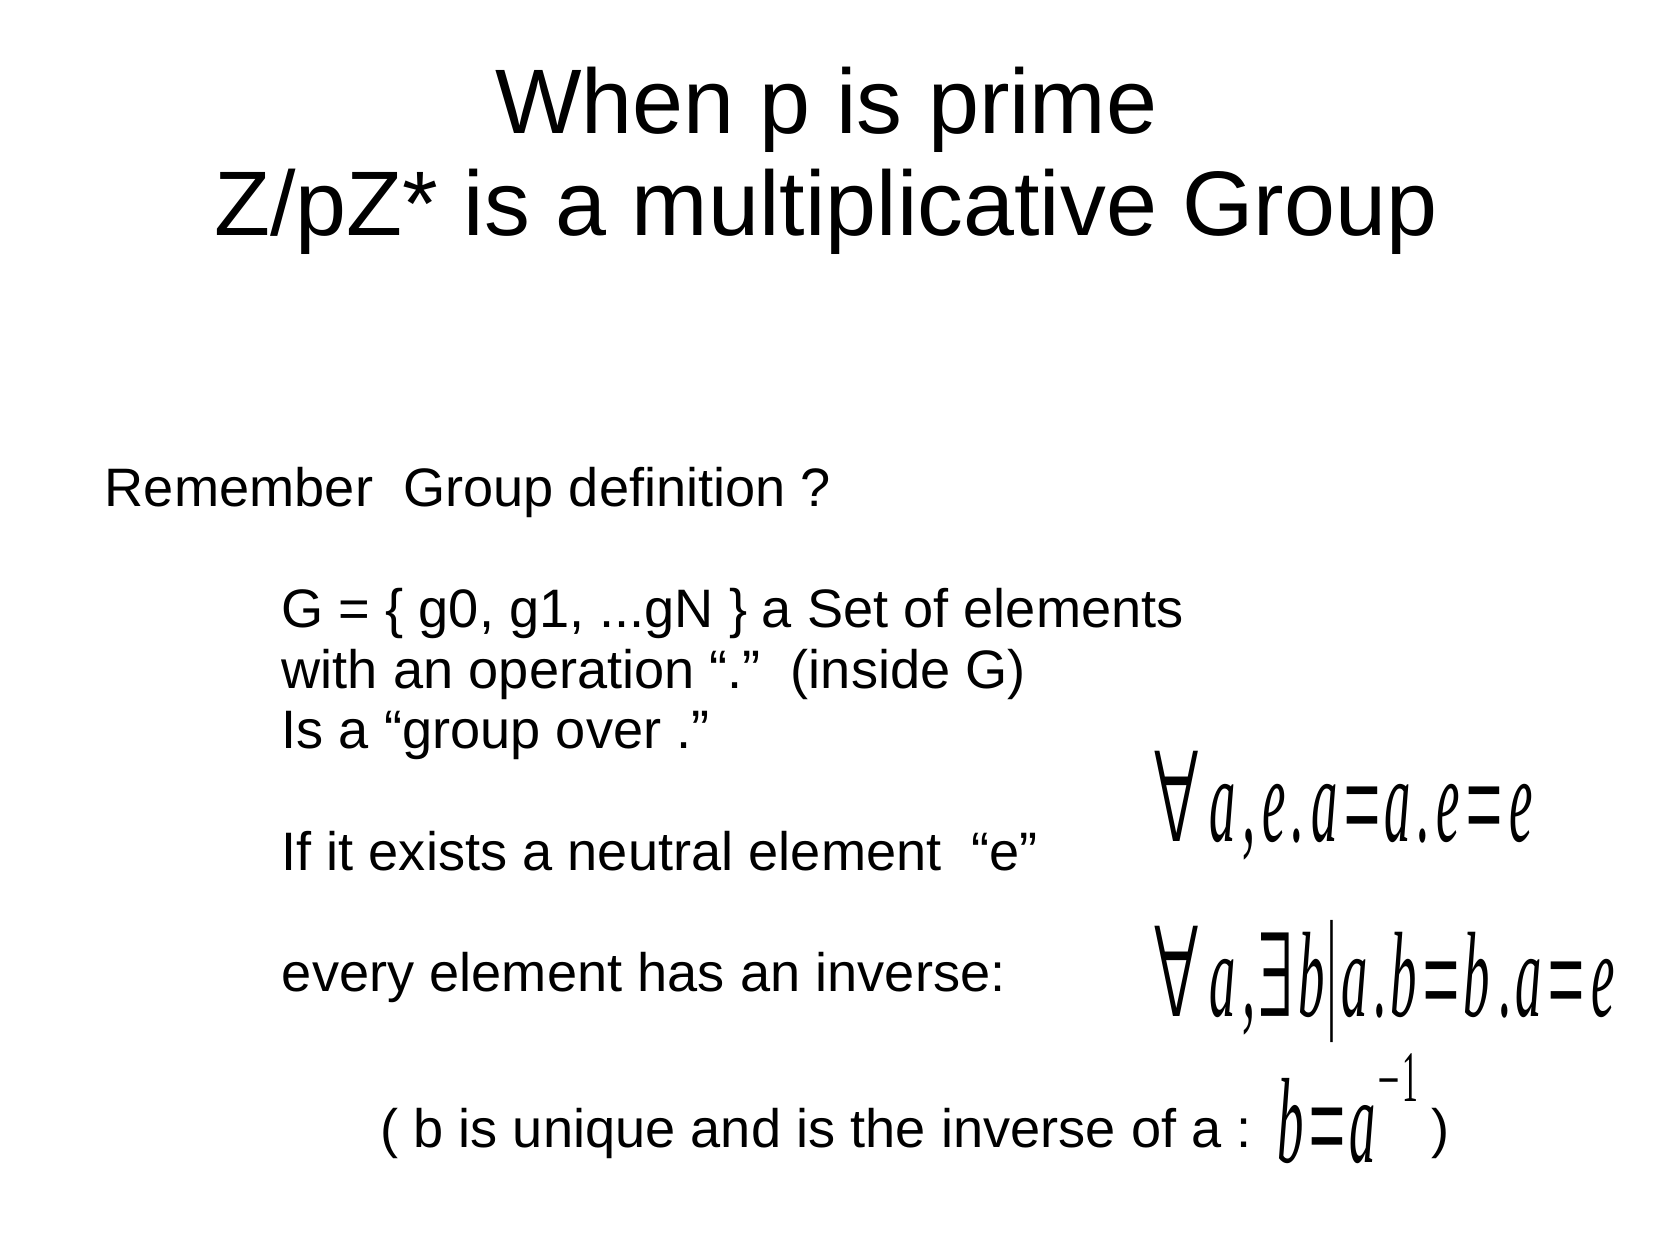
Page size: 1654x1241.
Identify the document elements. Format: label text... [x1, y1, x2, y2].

text_box G = { g0, g1, ...gN } a Set of elements with an operation “.” (inside G) Is a “group over .” If it exists a neutral element “e” every element has an inverse: [267, 571, 1201, 1011]
text_box ( b is unique and is the inverse of a : ) [365, 1091, 1264, 1167]
title When p is prime Z/pZ* is a multiplicative Group [82, 49, 1571, 257]
chart [1140, 735, 1546, 871]
chart [1140, 909, 1628, 1186]
text_box Remember Group definition ? [90, 450, 848, 526]
text_box ( b is unique and is the inverse of a : ) [1430, 1091, 1466, 1167]
